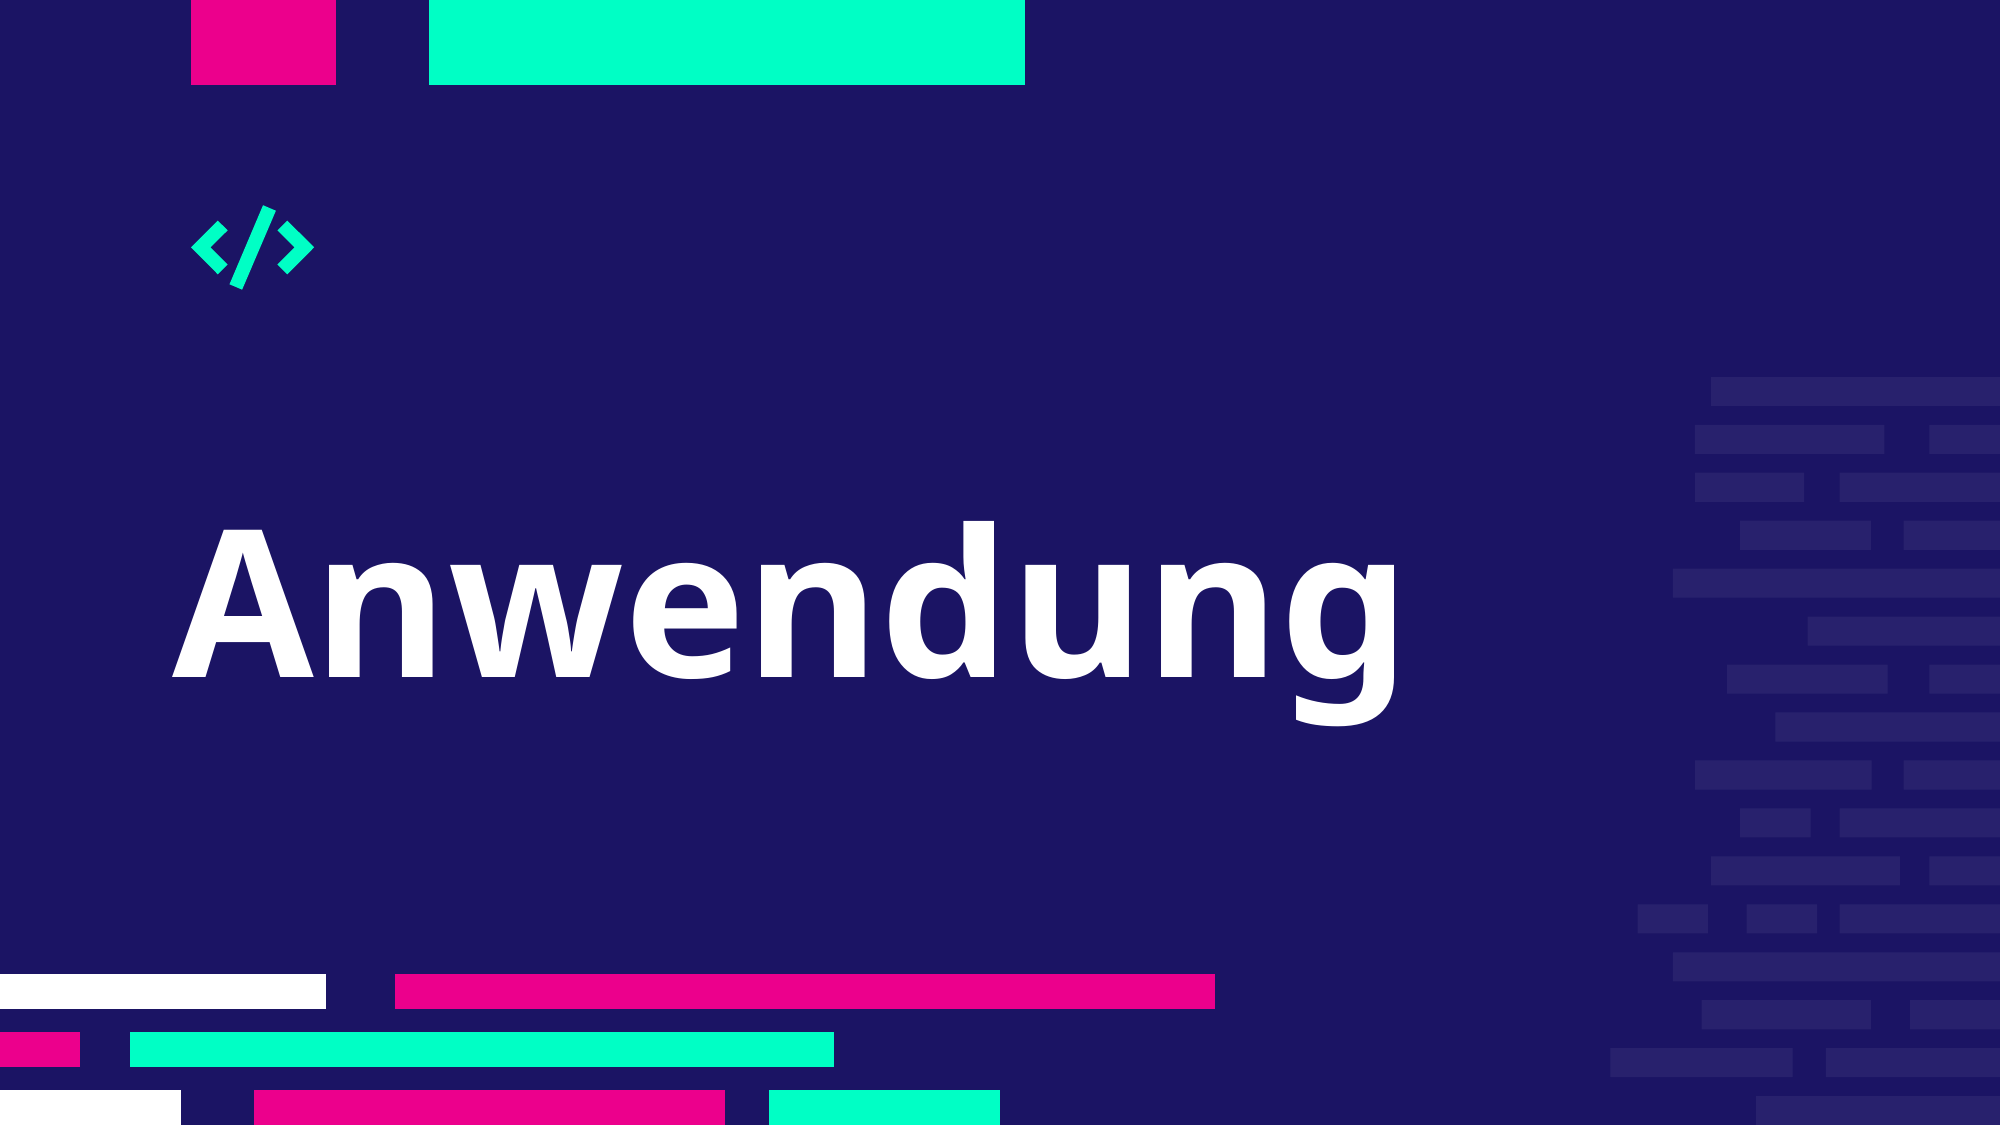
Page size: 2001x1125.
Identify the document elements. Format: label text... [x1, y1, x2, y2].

title Anwendung [157, 299, 2000, 718]
